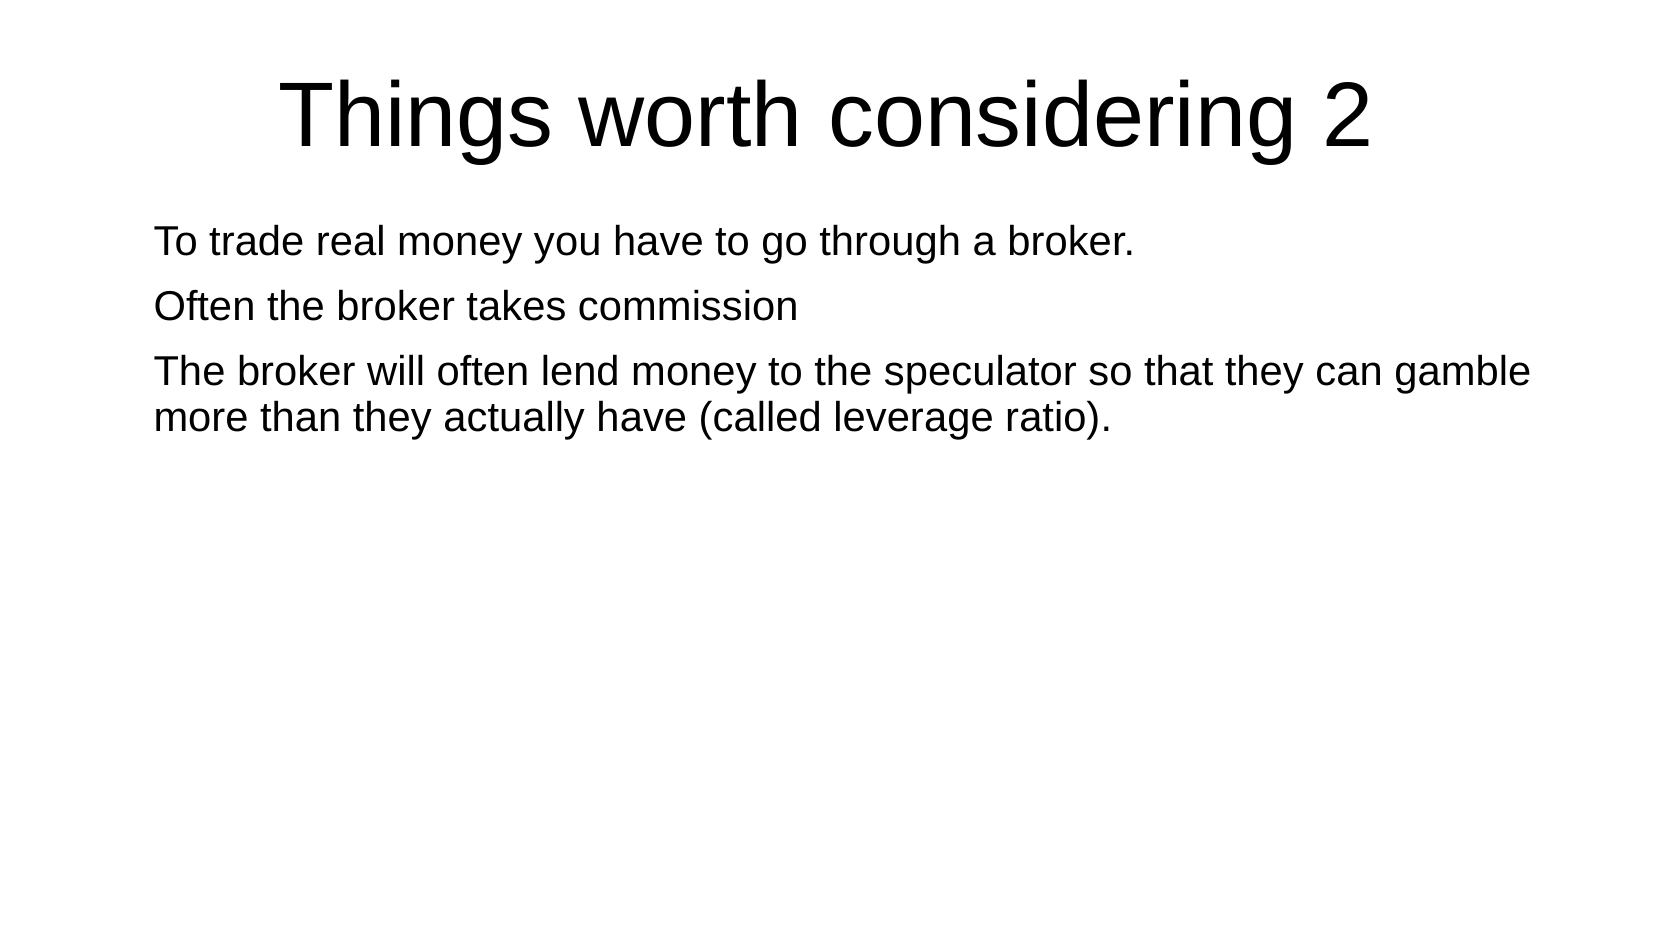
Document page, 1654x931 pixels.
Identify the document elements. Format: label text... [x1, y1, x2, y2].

title Things worth considering 2 [82, 37, 1571, 193]
list To trade real money you have to go through a broker. Often the broker takes commission The broker will often lend money to the speculator so that they can gamble more than they actually have (called leverage ratio). [82, 217, 1571, 757]
